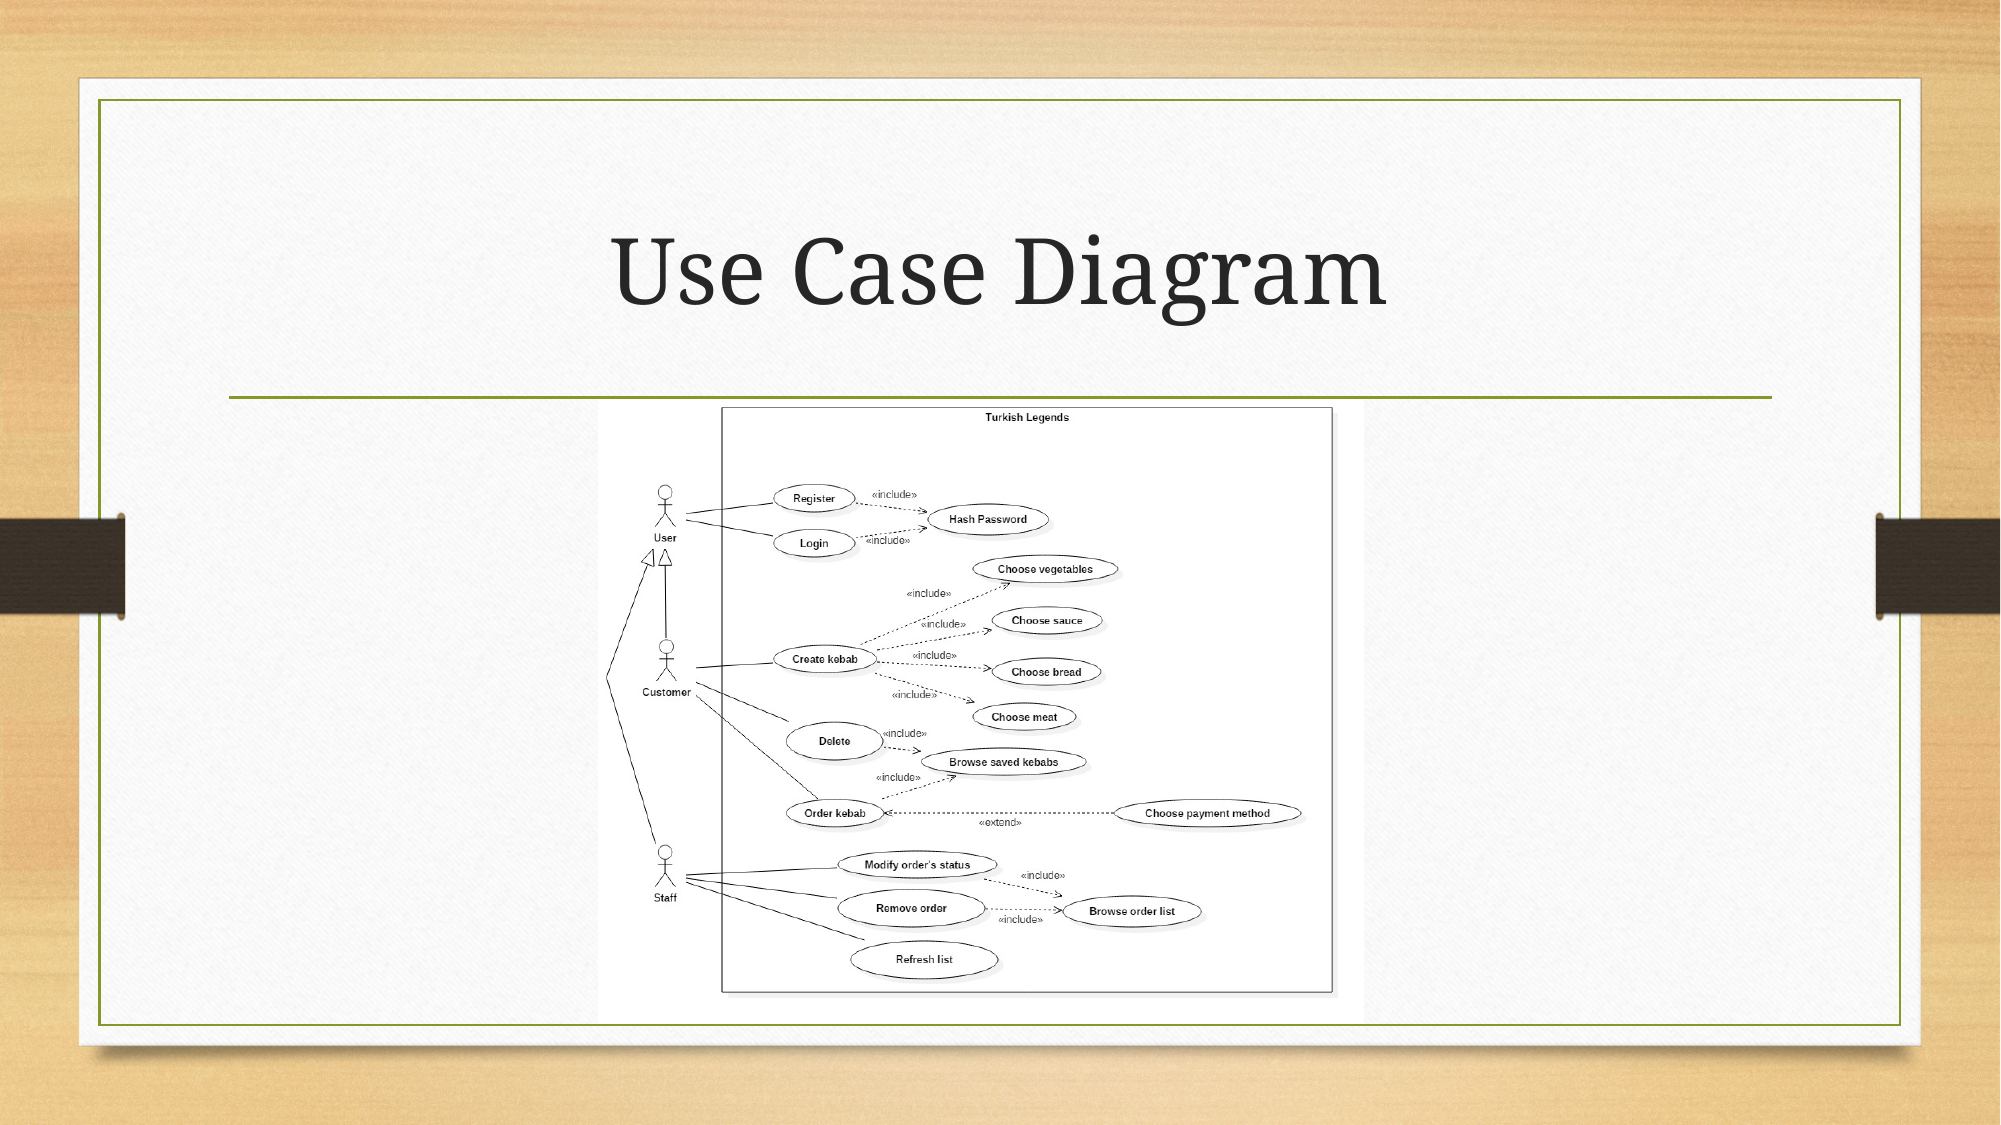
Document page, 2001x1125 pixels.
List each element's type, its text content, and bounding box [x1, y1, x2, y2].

title Use Case Diagram [212, 161, 1788, 376]
picture [598, 399, 1364, 1024]
